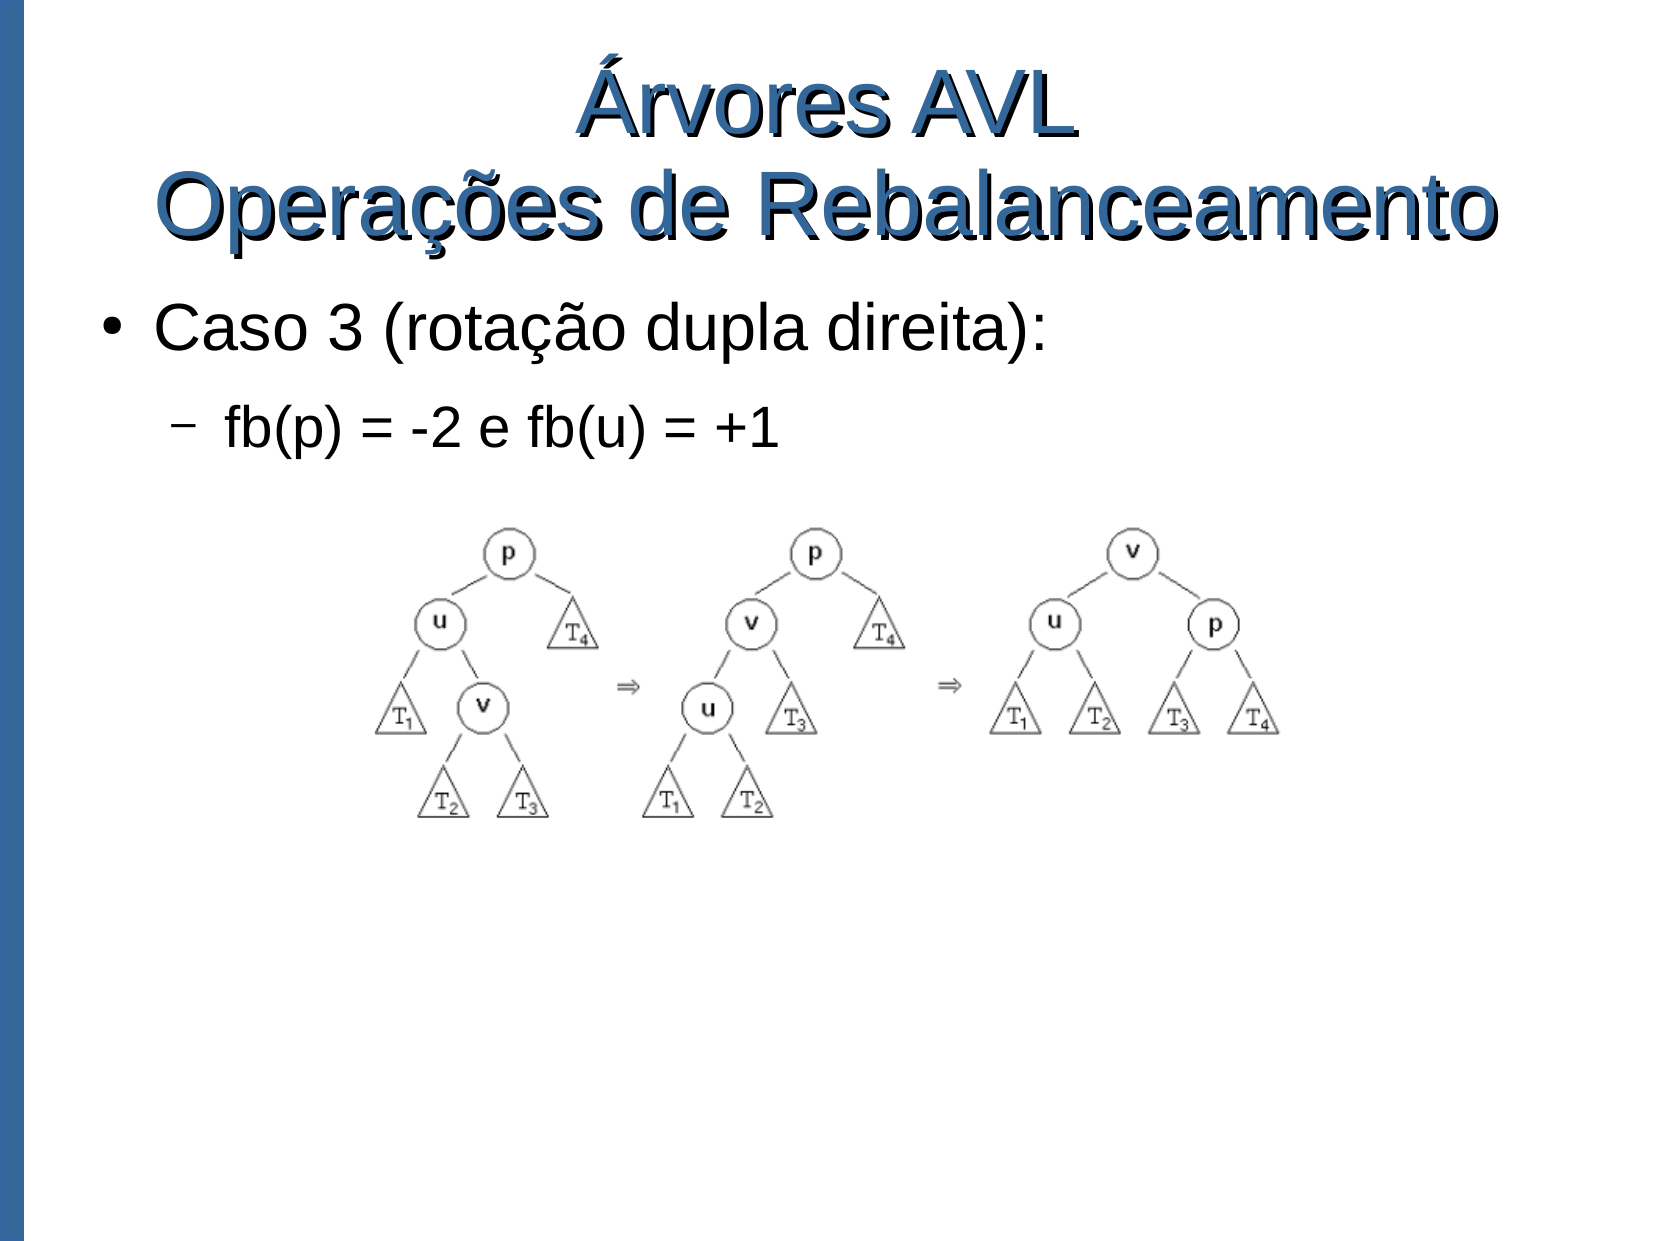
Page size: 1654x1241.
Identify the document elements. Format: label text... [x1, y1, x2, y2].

title Árvores AVL Operações de Rebalanceamento [82, 49, 1571, 257]
picture [366, 506, 1307, 829]
list Caso 3 (rotação dupla direita): fb(p) = -2 e fb(u) = +1 [82, 290, 1571, 1010]
